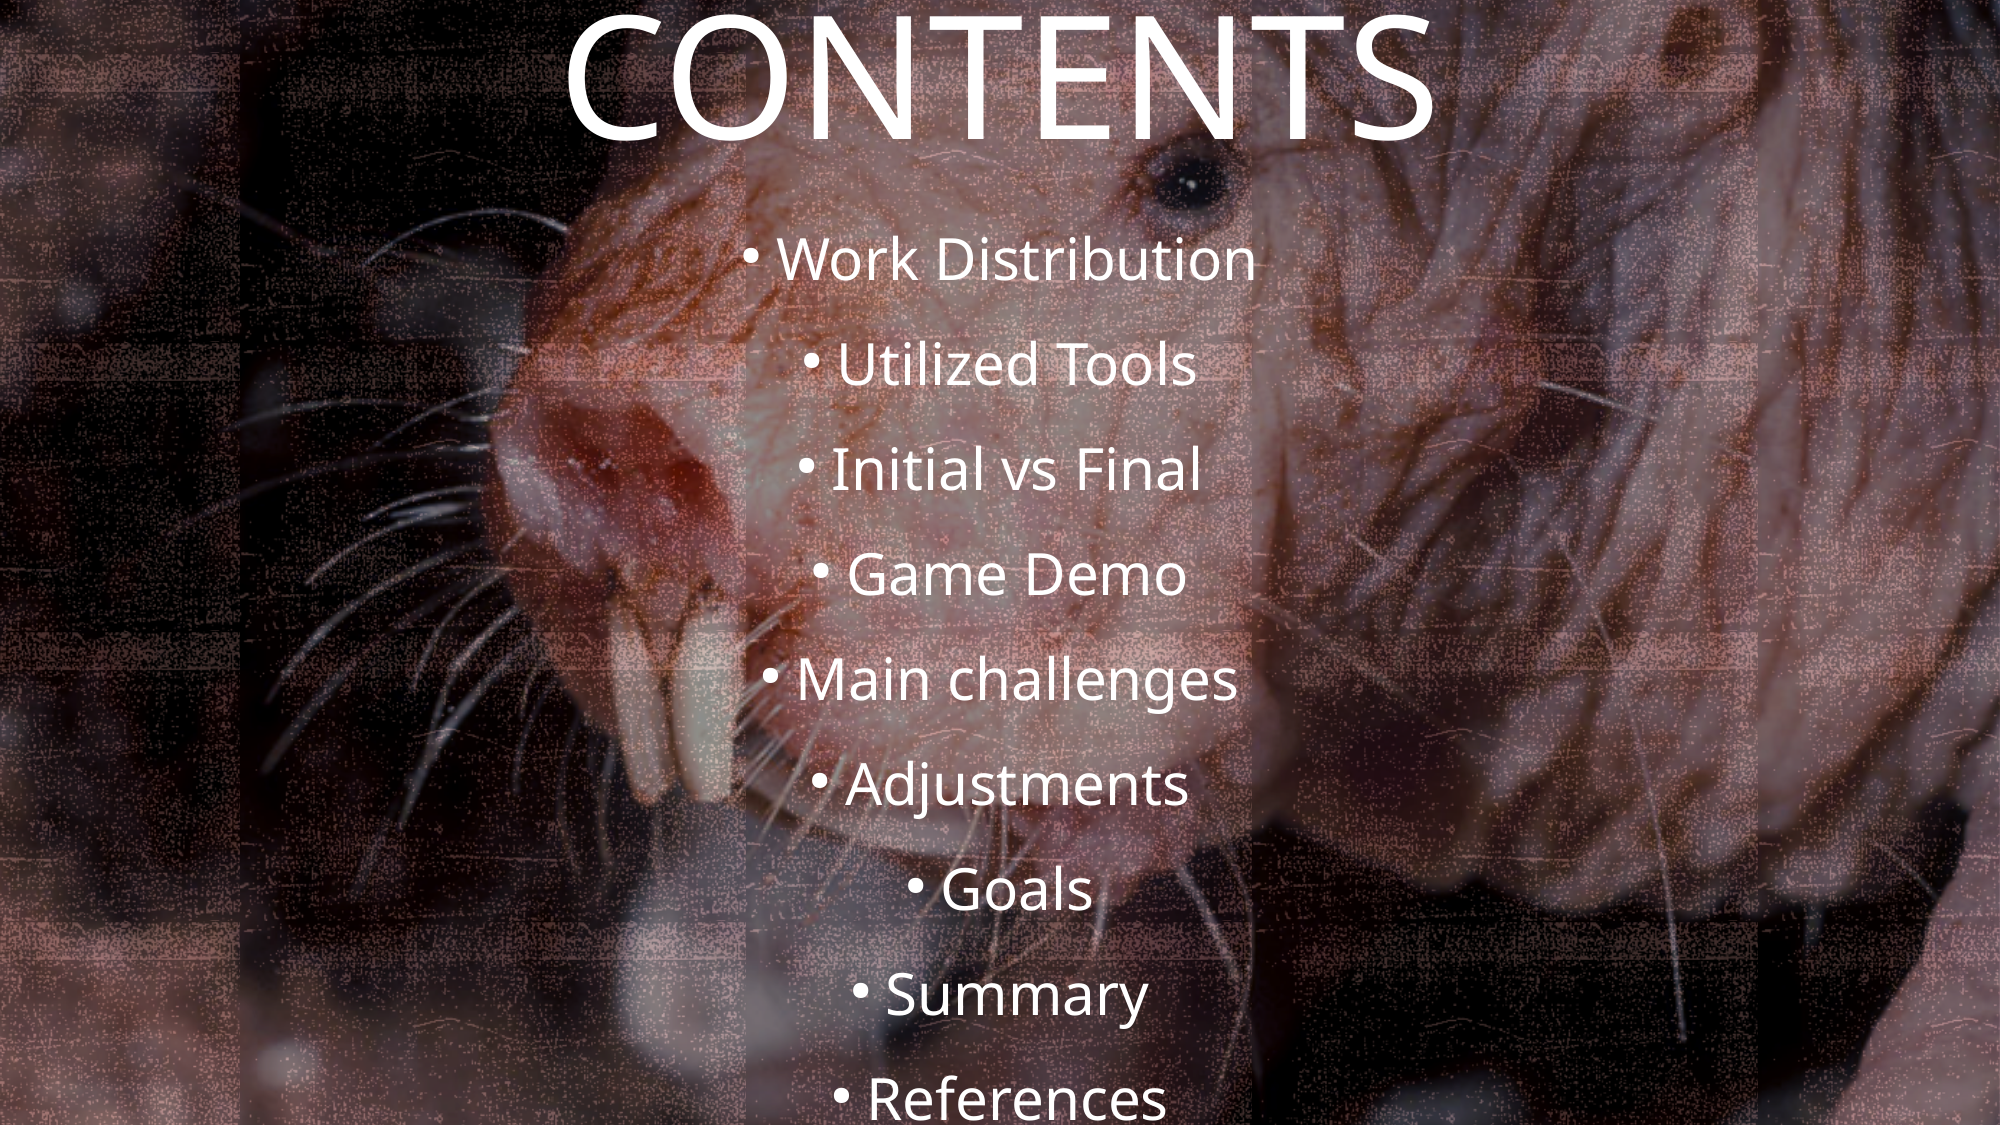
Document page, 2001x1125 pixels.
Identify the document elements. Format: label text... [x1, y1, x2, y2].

title Contents [0, 0, 2000, 179]
text_box Work Distribution Utilized Tools Initial vs Final Game Demo Main challenges Adjustments Goals Summary References [0, 179, 2000, 1125]
